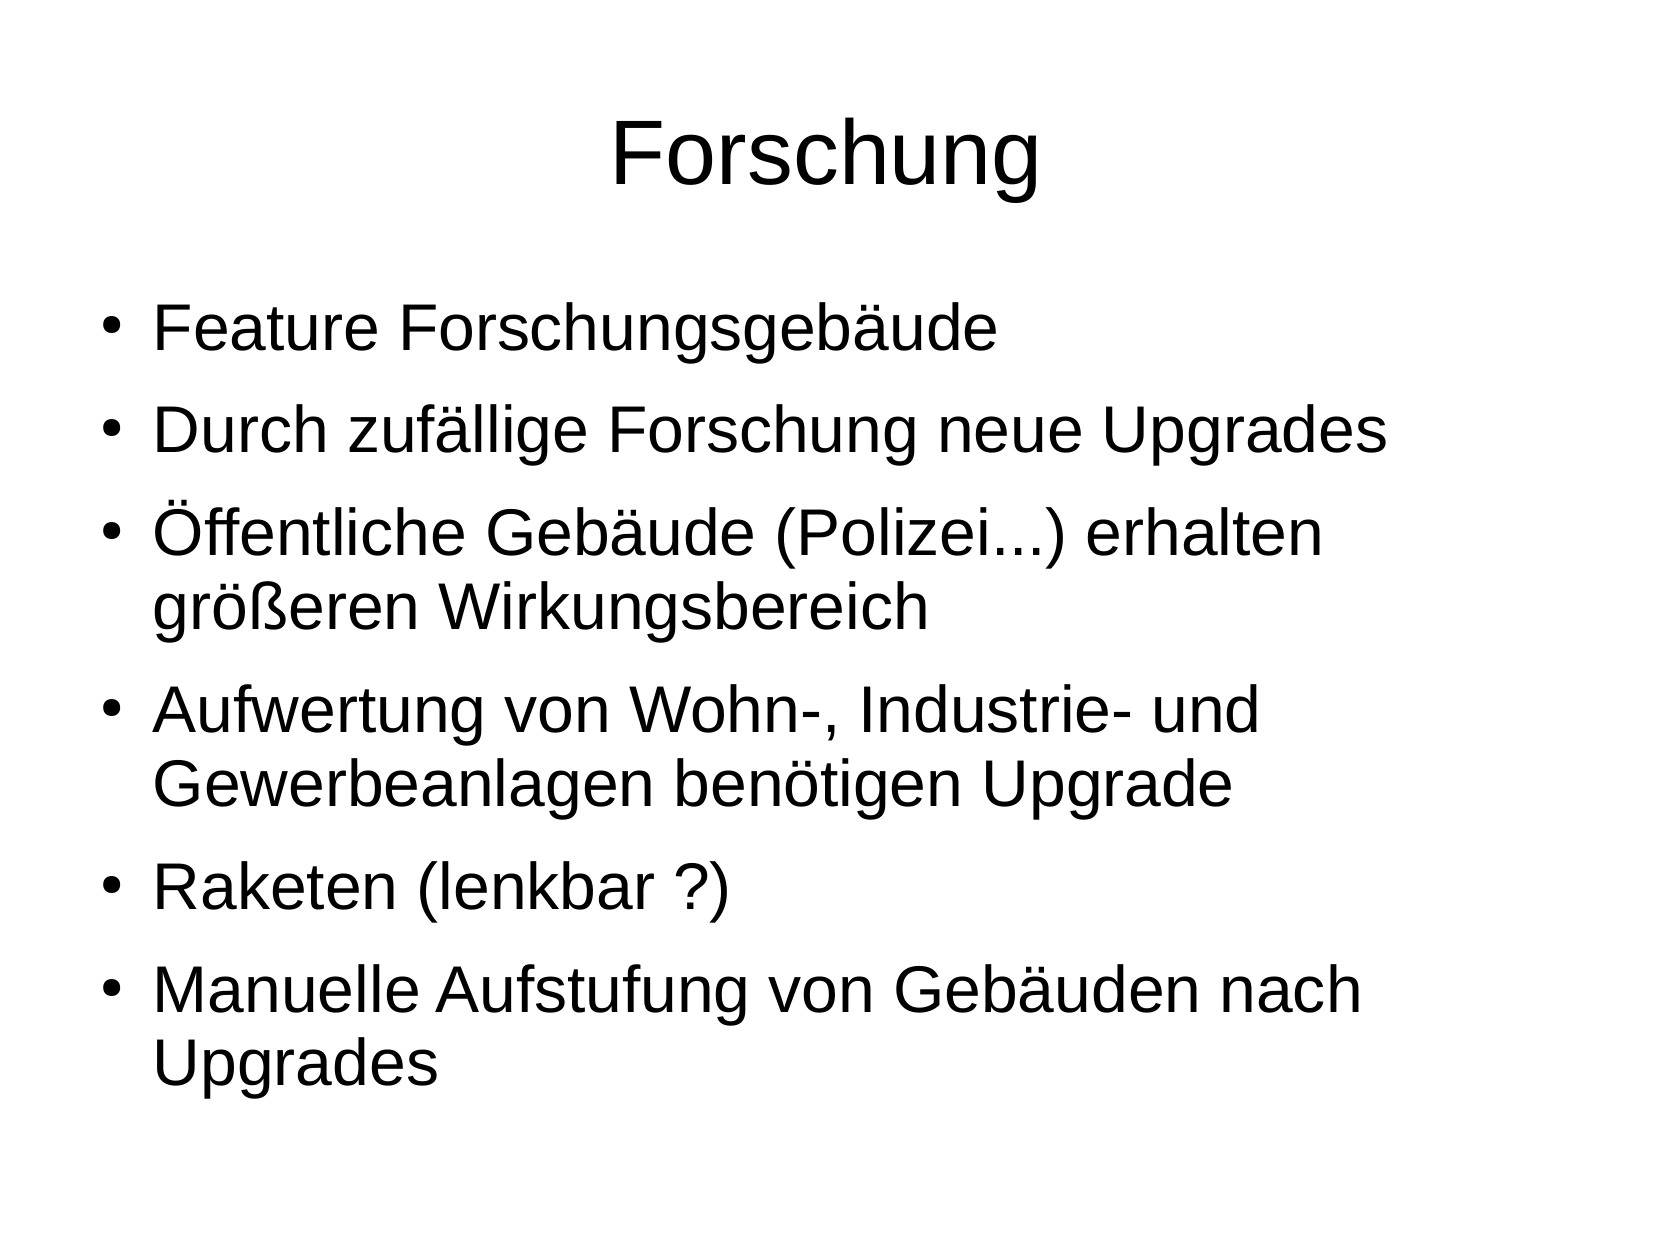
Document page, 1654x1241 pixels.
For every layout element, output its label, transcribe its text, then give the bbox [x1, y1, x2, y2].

list Feature Forschungsgebäude Durch zufällige Forschung neue Upgrades Öffentliche Gebäude (Polizei...) erhalten größeren Wirkungsbereich Aufwertung von Wohn-, Industrie- und Gewerbeanlagen benötigen Upgrade Raketen (lenkbar ?) Manuelle Aufstufung von Gebäuden nach Upgrades [82, 290, 1571, 1109]
title Forschung [82, 49, 1571, 257]
